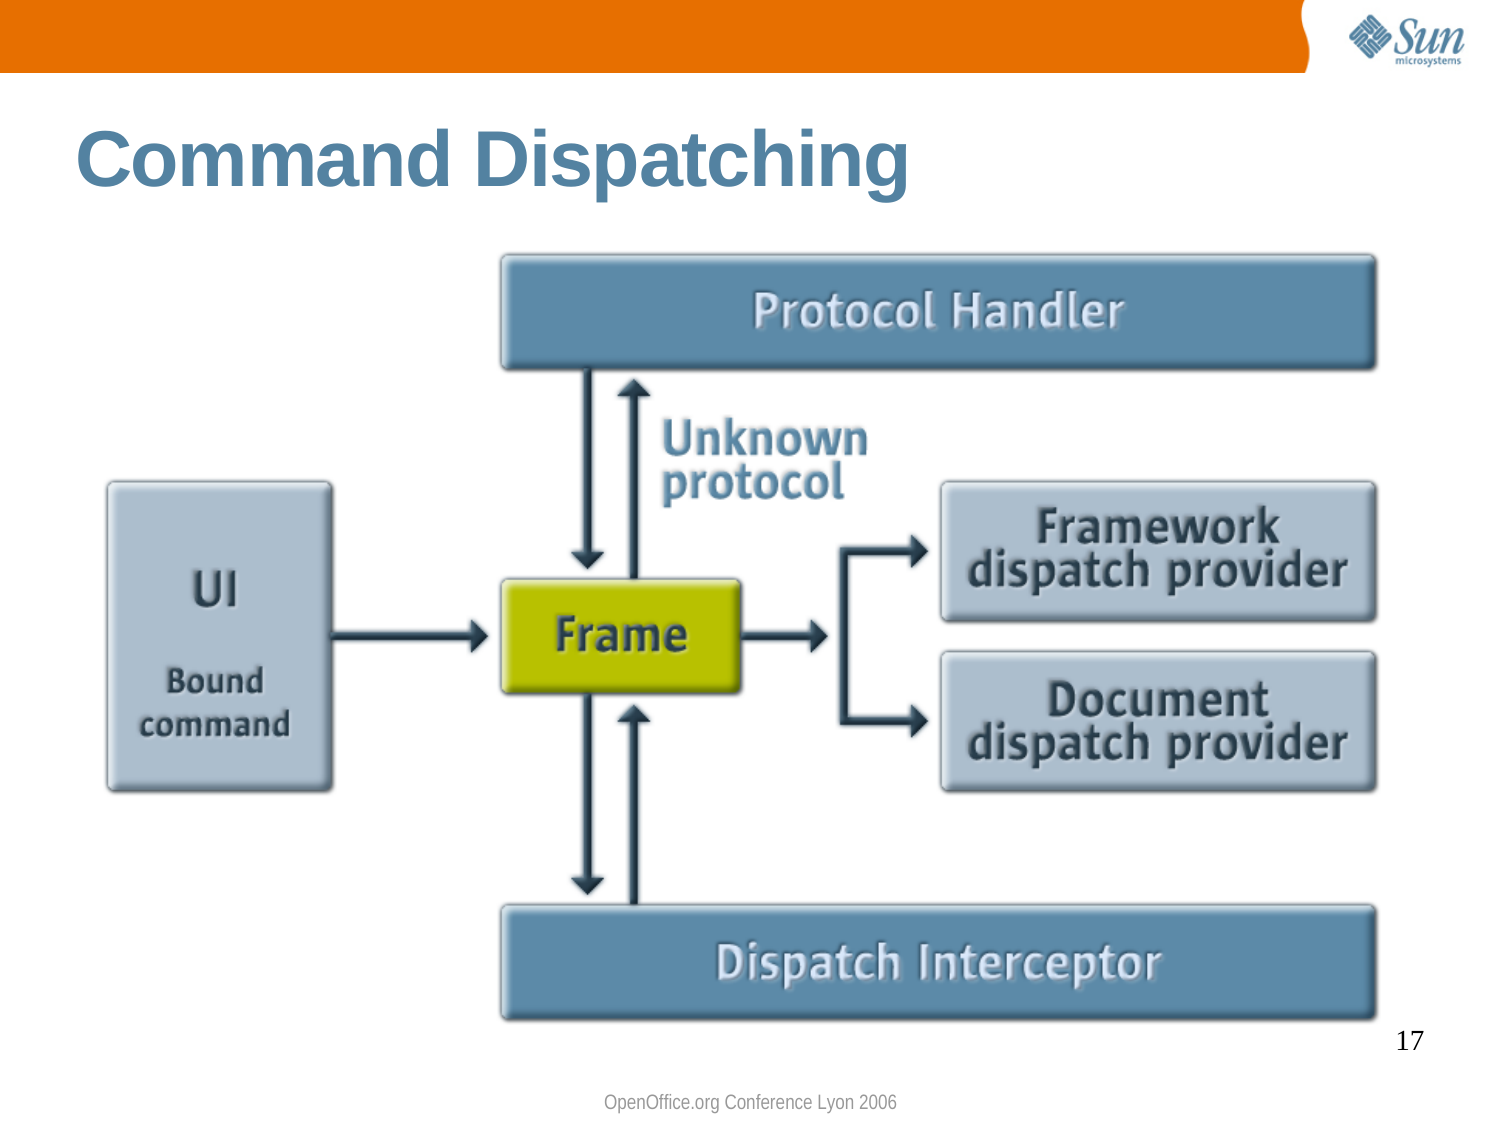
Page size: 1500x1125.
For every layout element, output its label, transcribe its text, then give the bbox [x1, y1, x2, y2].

title Command Dispatching [75, 123, 1437, 227]
picture [93, 245, 1393, 1034]
picture [0, 0, 1500, 73]
